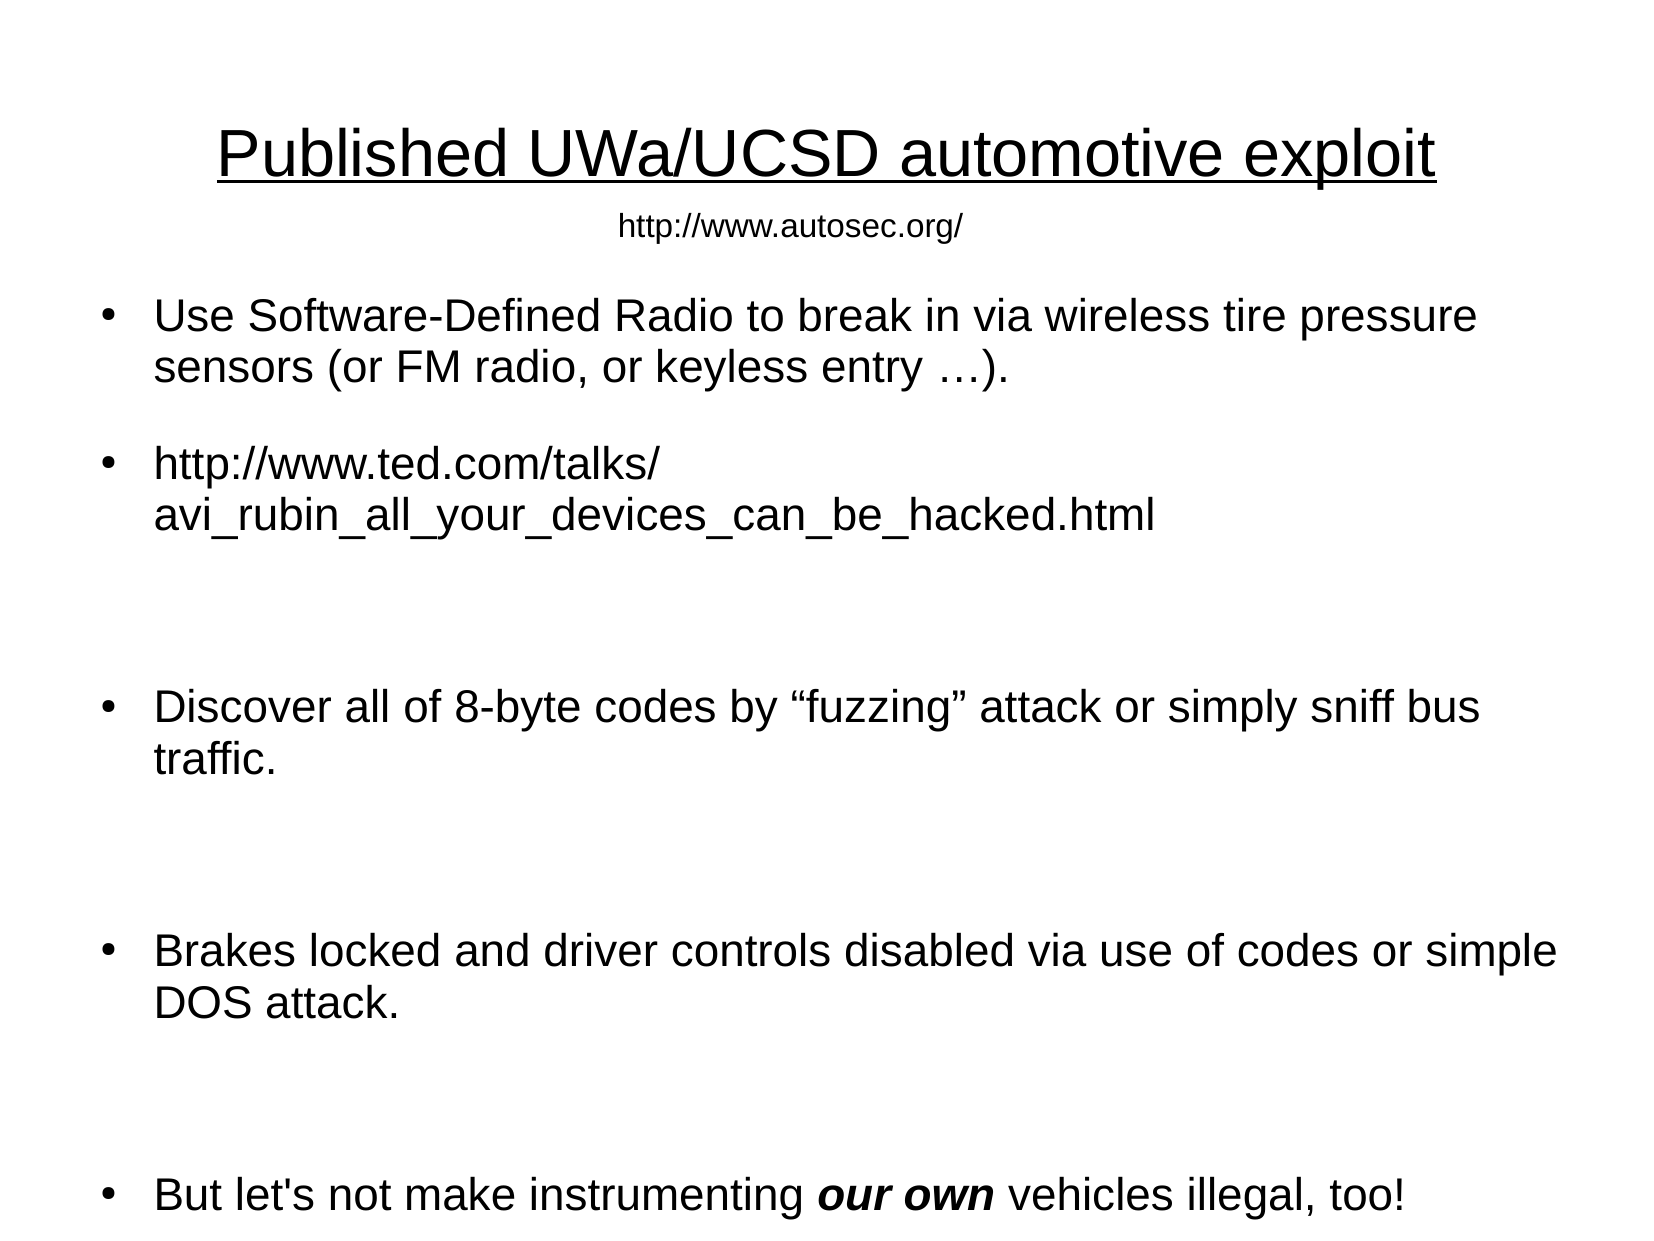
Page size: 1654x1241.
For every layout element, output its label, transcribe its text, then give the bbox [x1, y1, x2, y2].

title Published UWa/UCSD automotive exploit [82, 49, 1571, 257]
list Use Software-Defined Radio to break in via wireless tire pressure sensors (or FM radio, or keyless entry …). http://www.ted.com/talks/avi_rubin_all_your_devices_can_be_hacked.html Discover all of 8-byte codes by “fuzzing” attack or simply sniff bus traffic. Brakes locked and driver controls disabled via use of codes or simple DOS attack. But let's not make instrumenting our own vehicles illegal, too! [82, 290, 1571, 1109]
text_box http://www.autosec.org/ [603, 199, 1021, 257]
